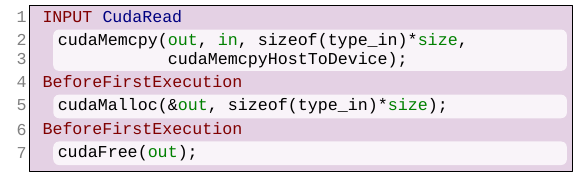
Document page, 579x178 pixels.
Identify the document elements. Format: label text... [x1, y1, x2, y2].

text_box 6 [0, 118, 30, 141]
text_box 7 [0, 141, 30, 166]
text_box 5 [0, 94, 30, 118]
text_box 2 3 [0, 29, 30, 70]
text_box cudaMemcpy(out, in, sizeof(type_in)*size, cudaMemcpyHostToDevice); [53, 29, 567, 70]
text_box 1 [0, 5, 30, 29]
text_box BeforeFirstExecution [29, 117, 573, 171]
text_box 4 [0, 70, 30, 94]
text_box INPUT CudaRead [30, 5, 573, 70]
text_box BeforeFirstExecution [30, 70, 573, 117]
text_box cudaMalloc(&out, sizeof(type_in)*size); [53, 94, 567, 117]
text_box cudaFree(out); [53, 141, 567, 166]
